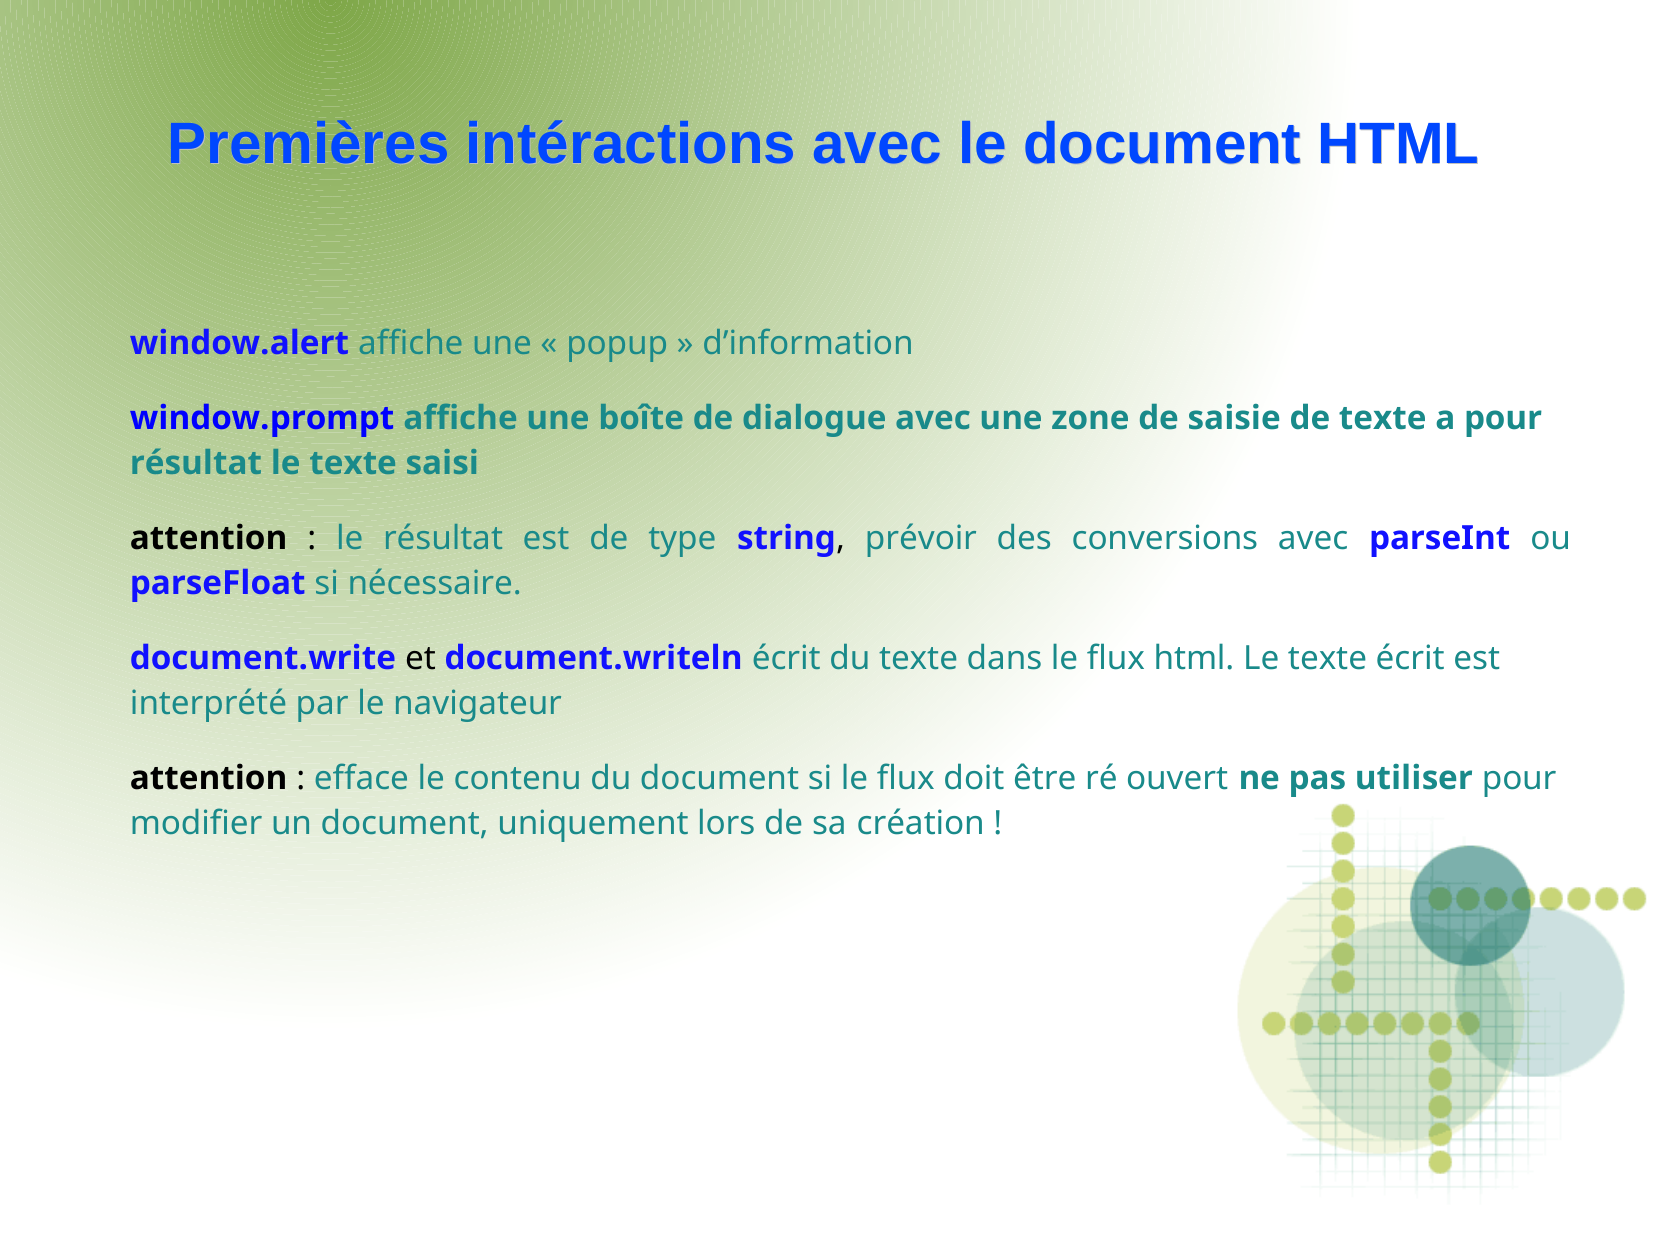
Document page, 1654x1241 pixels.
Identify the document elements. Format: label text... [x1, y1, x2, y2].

title Premières intéractions avec le document HTML [118, 82, 1531, 205]
list window.alert affiche une « popup » d’information window.prompt affiche une boîte de dialogue avec une zone de saisie de texte a pour résultat le texte saisi attention : le résultat est de type string, prévoir des conversions avec parseInt ou parseFloat si nécessaire. document.write et document.writeln écrit du texte dans le flux html. Le texte écrit est interprété par le navigateur attention : efface le contenu du document si le flux doit être ré ouvert ne pas utiliser pour modifier un document, uniquement lors de sa création ! [129, 318, 1571, 875]
picture [1224, 792, 1654, 1211]
